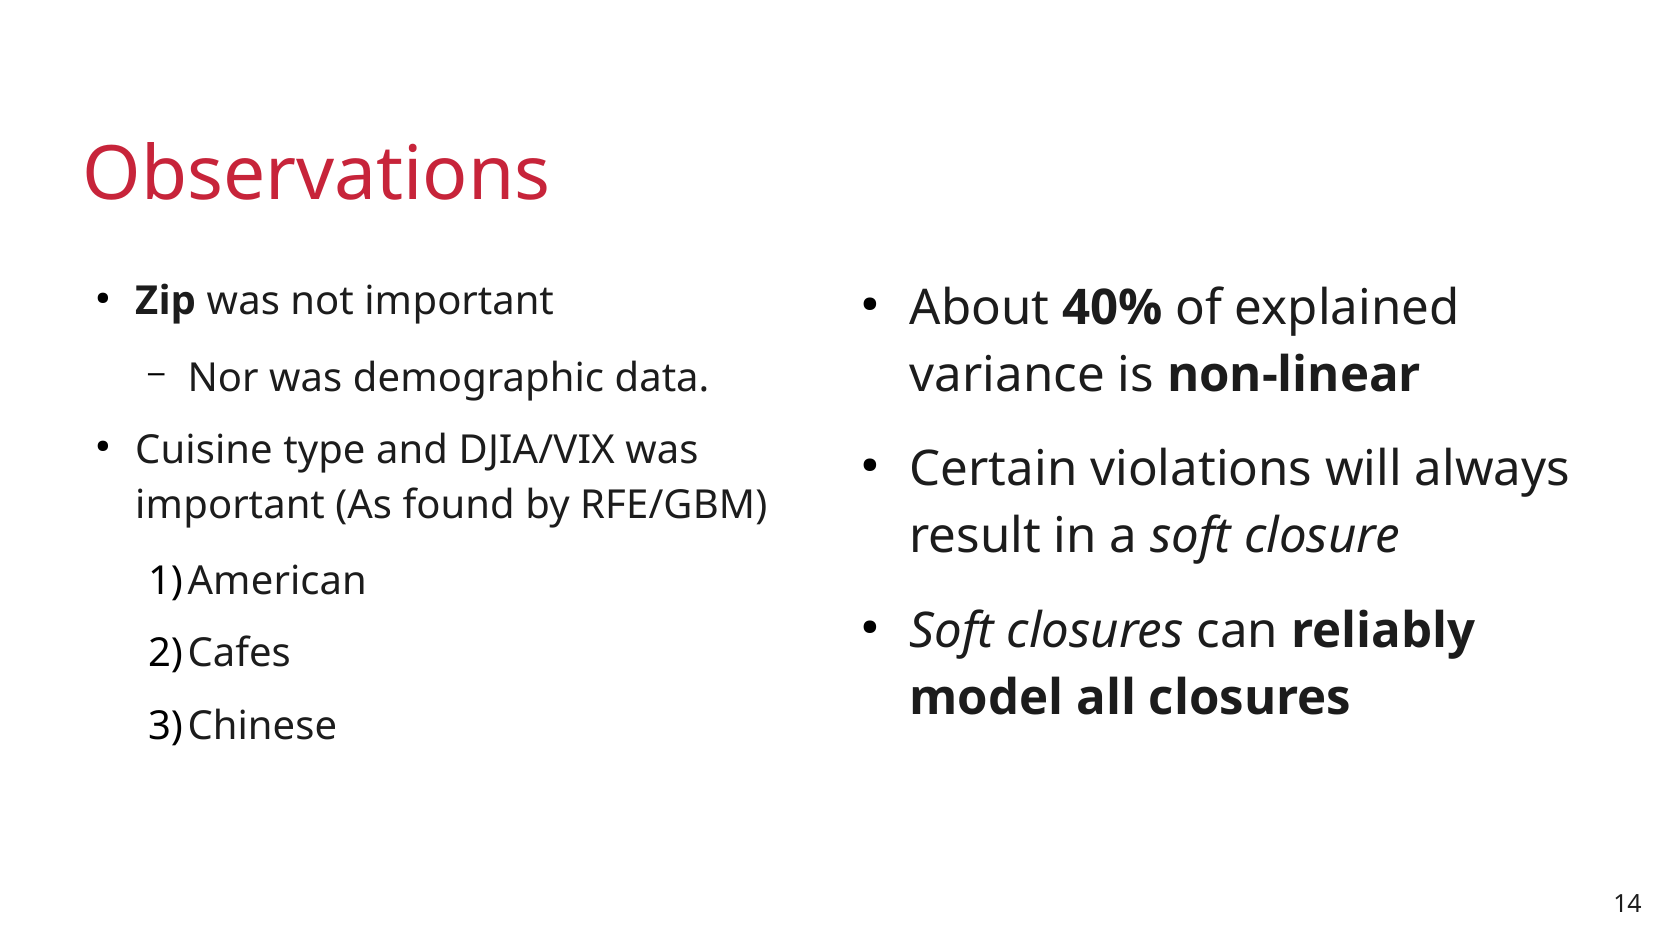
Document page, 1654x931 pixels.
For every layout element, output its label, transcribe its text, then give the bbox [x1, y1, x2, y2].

list Zip was not important Nor was demographic data. Cuisine type and DJIA/VIX was important (As found by RFE/GBM) American Cafes Chinese [82, 271, 809, 758]
list About 40% of explained variance is non-linear Certain violations will always result in a soft closure Soft closures can reliably model all closures [845, 271, 1572, 758]
title Observations [82, 92, 1571, 249]
